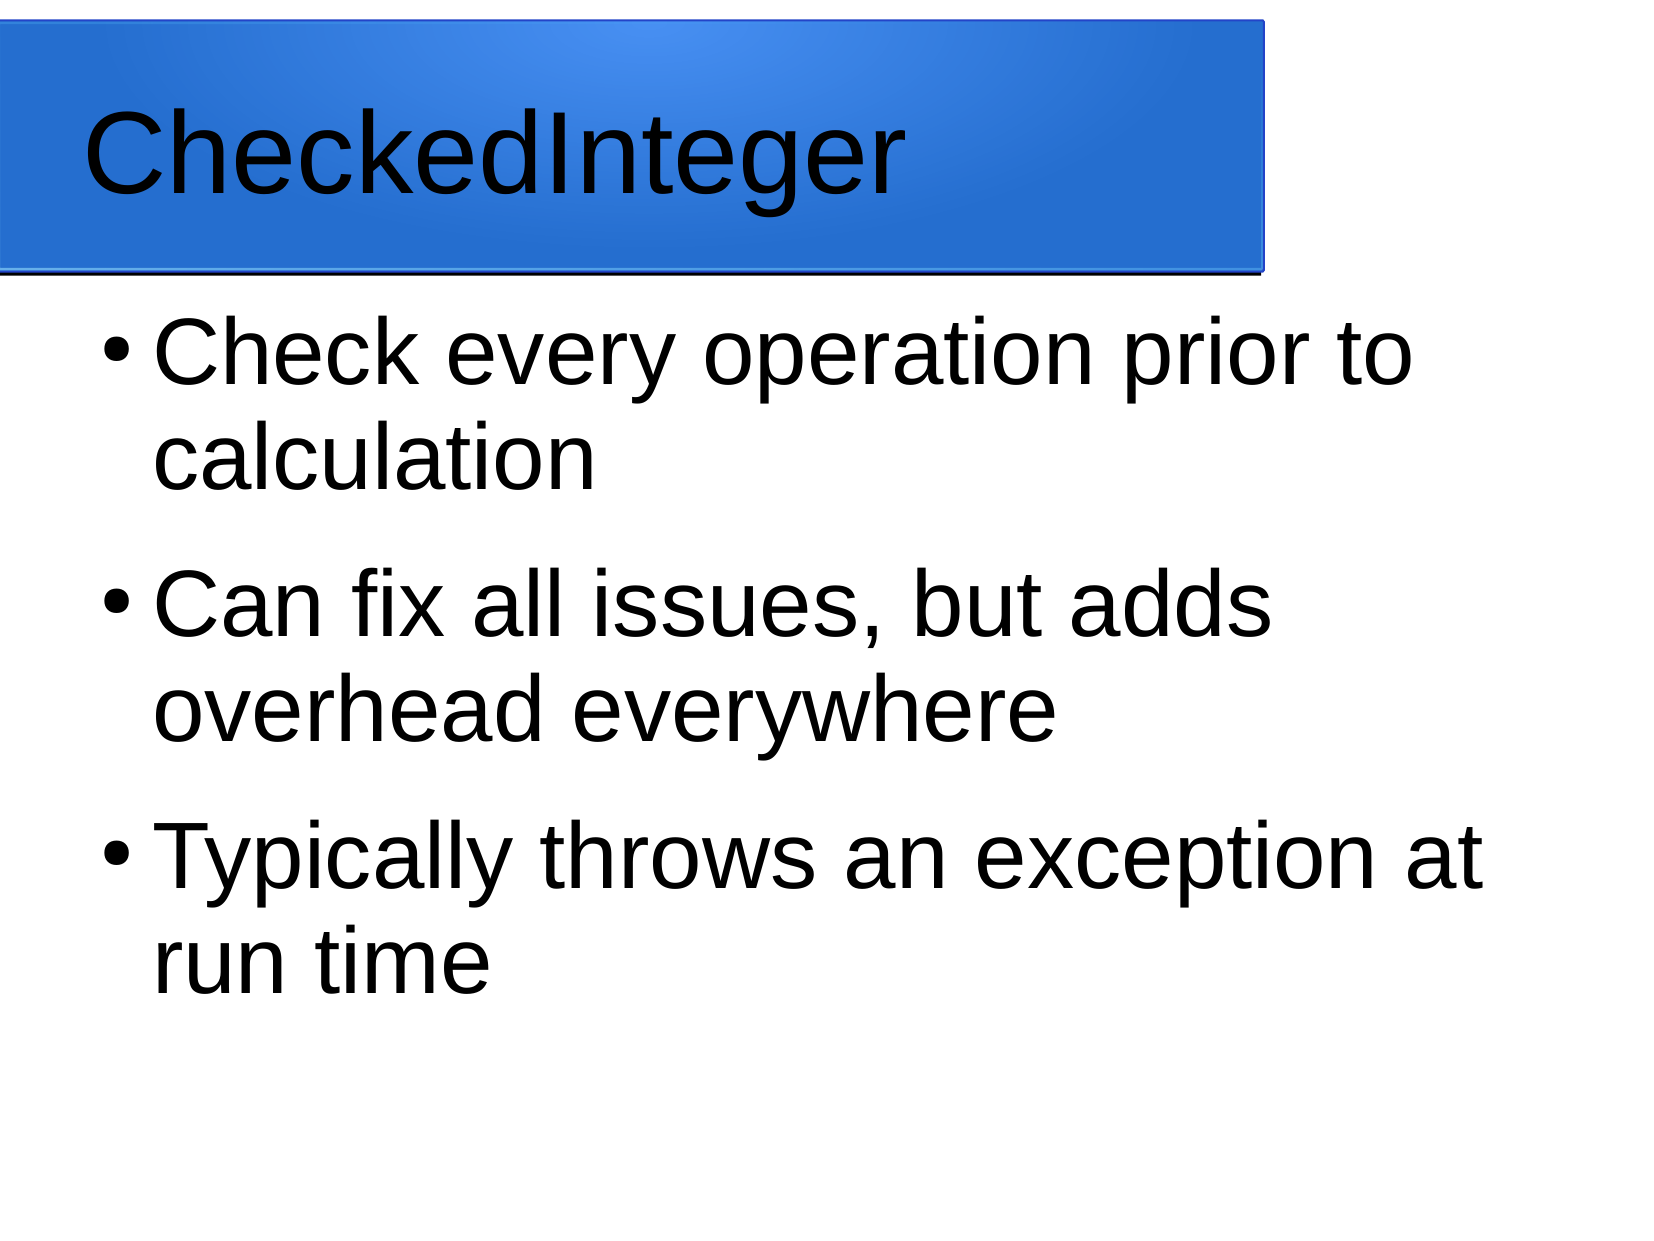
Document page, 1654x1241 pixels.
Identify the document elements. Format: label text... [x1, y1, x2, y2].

title CheckedInteger [82, 49, 1571, 257]
list Check every operation prior to calculation Can fix all issues, but adds overhead everywhere Typically throws an exception at run time [82, 299, 1571, 1019]
